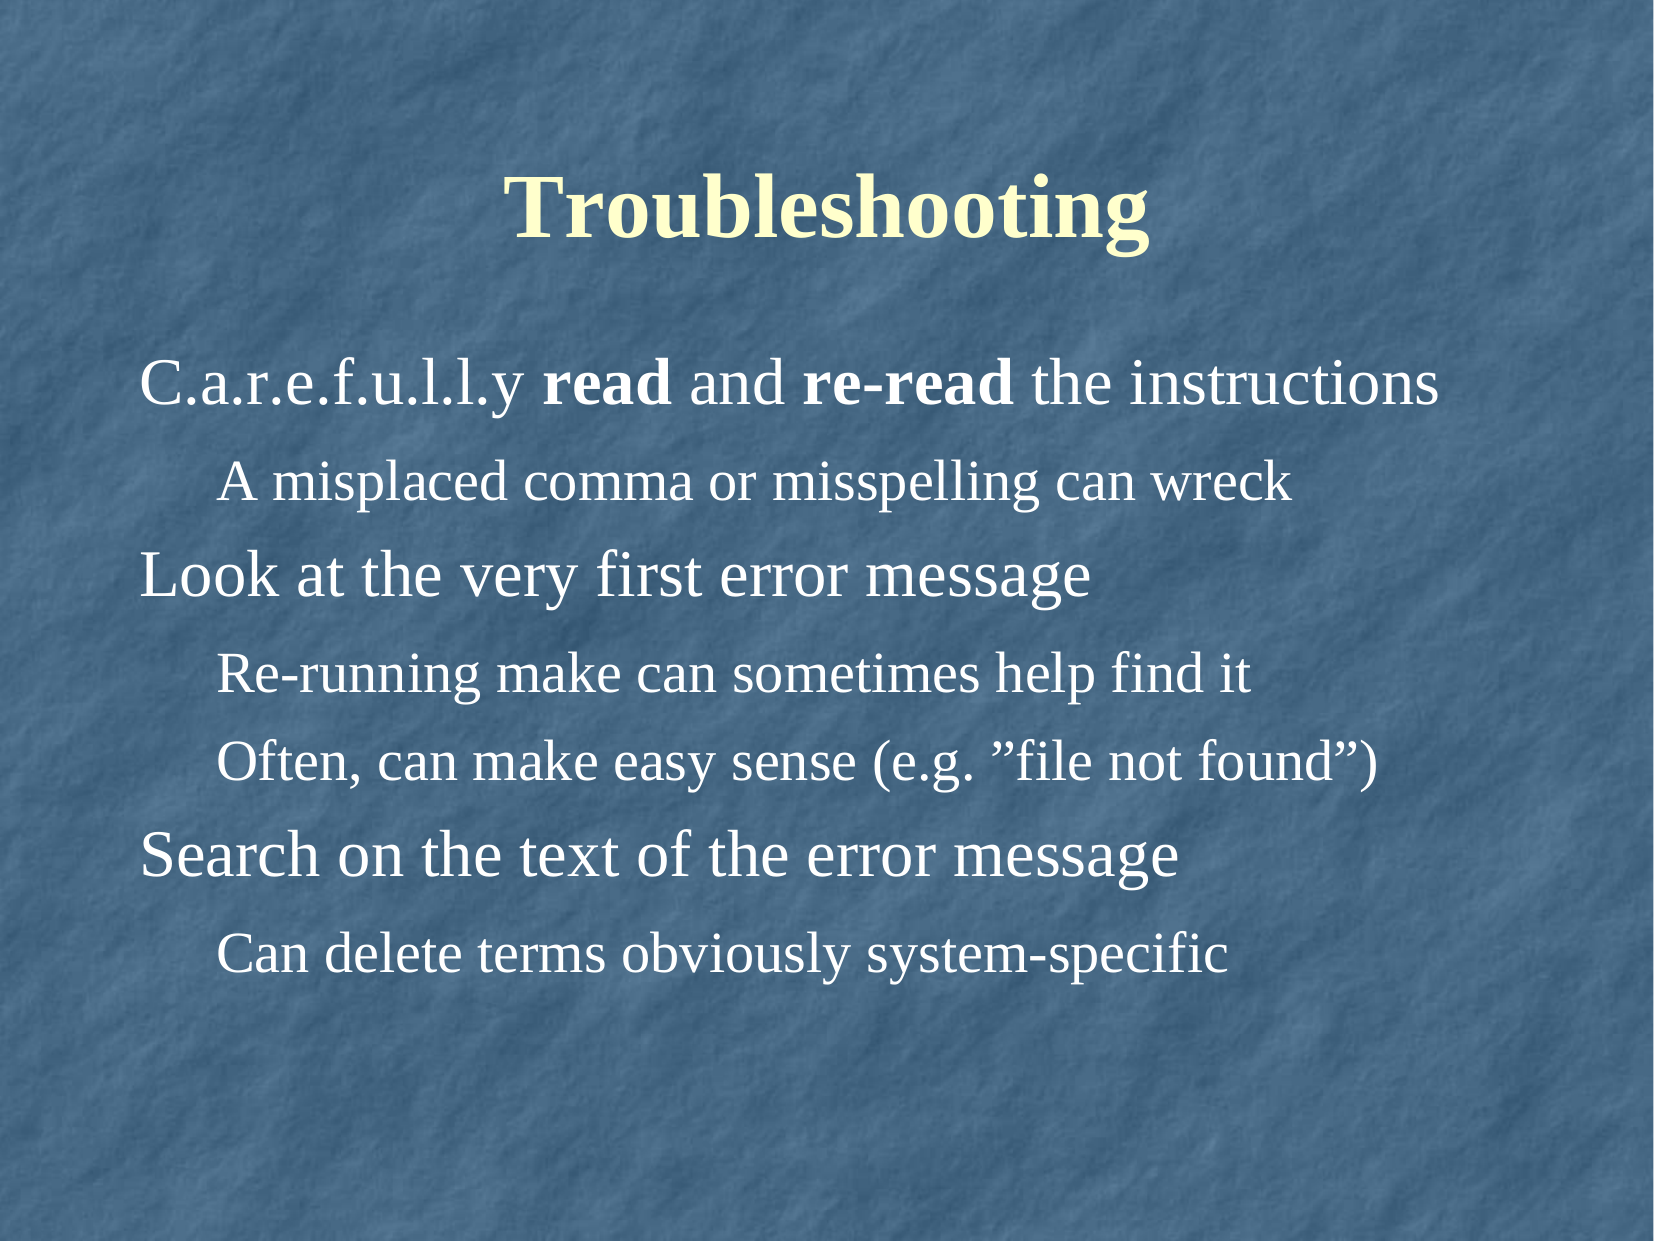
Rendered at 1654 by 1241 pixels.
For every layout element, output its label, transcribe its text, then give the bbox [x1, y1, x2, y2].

title Troubleshooting [121, 102, 1534, 311]
list C.a.r.e.f.u.l.l.y read and re-read the instructions A misplaced comma or misspelling can wreck Look at the very first error message Re-running make can sometimes help find it Often, can make easy sense (e.g. ”file not found”) Search on the text of the error message Can delete terms obviously system-specific [121, 344, 1534, 1127]
picture [0, 0, 1654, 1241]
